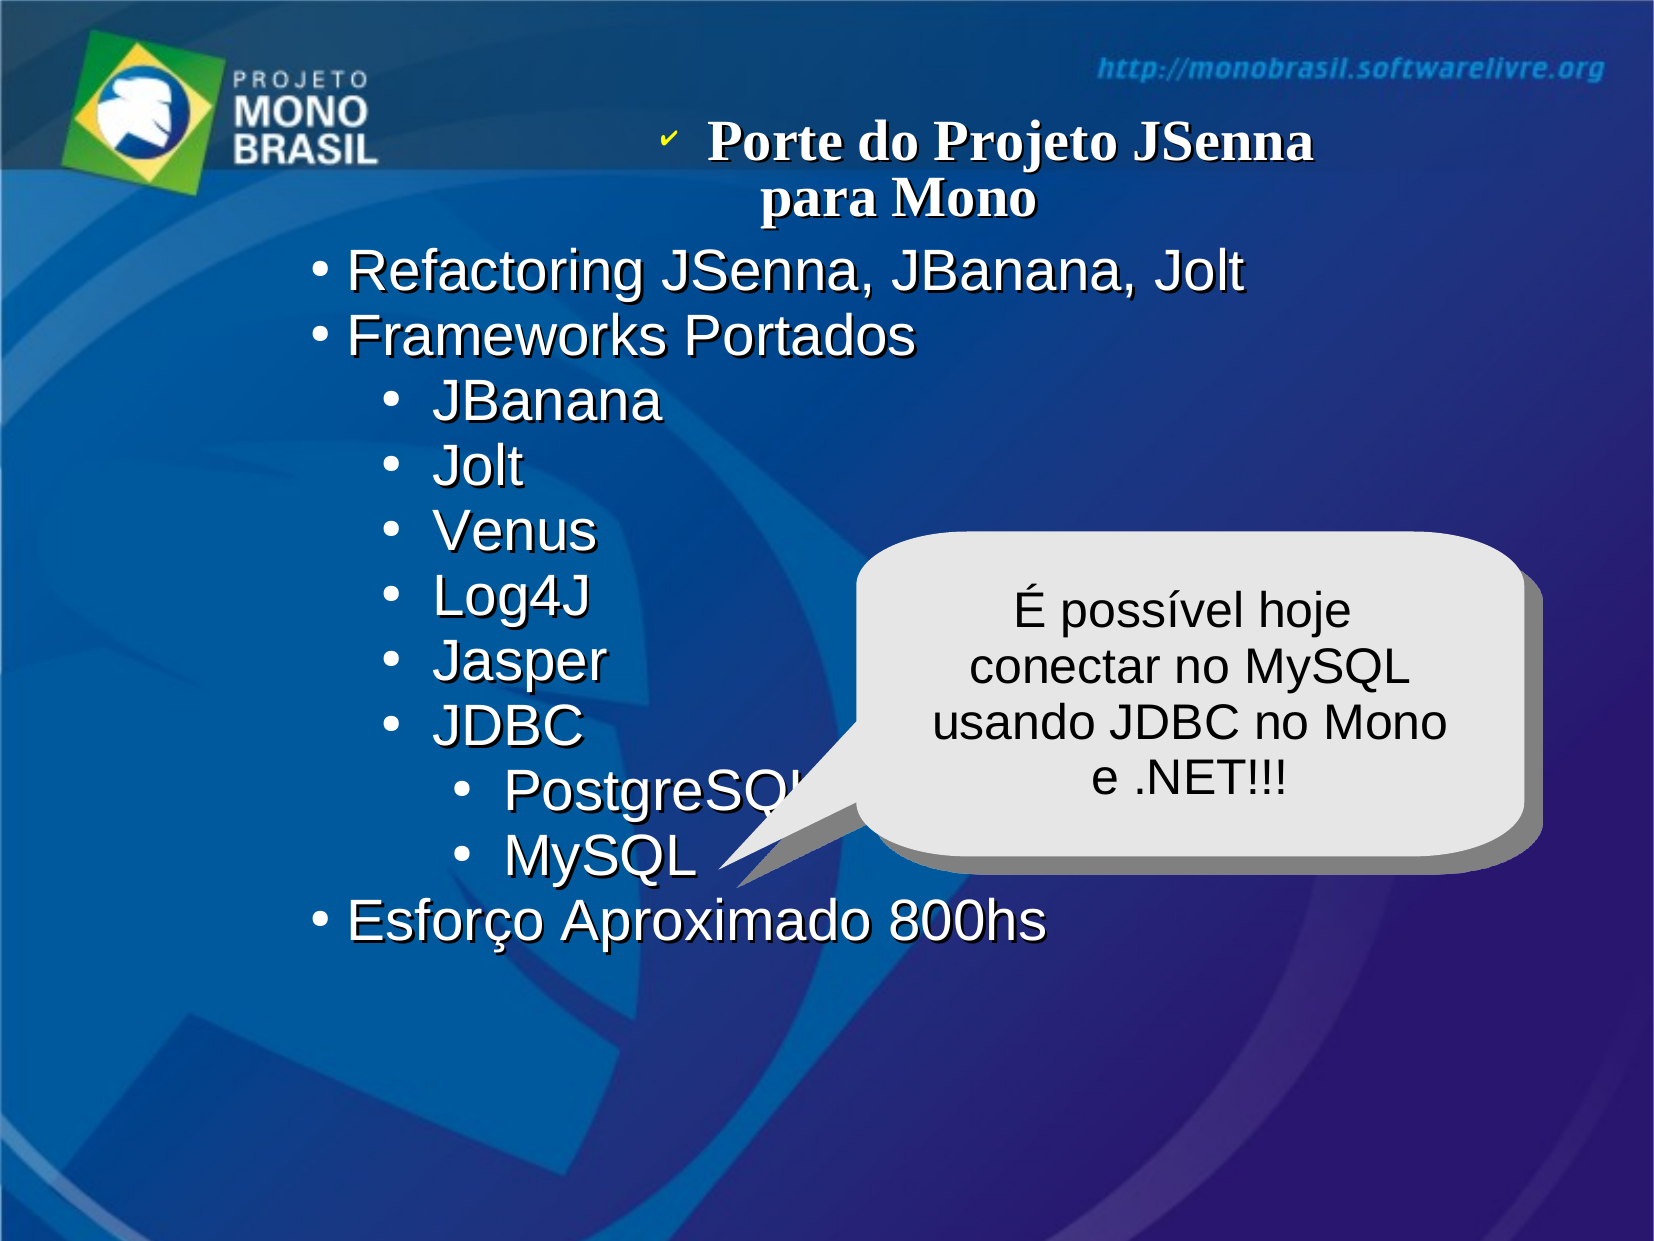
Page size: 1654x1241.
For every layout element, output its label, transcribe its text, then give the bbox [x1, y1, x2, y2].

text_box Porte do Projeto JSenna para Mono [549, 116, 1406, 192]
picture [0, 0, 1654, 1241]
text_box Refactoring JSenna, JBanana, Jolt Frameworks Portados JBanana Jolt Venus Log4J Jasper JDBC PostgreSQL MySQL Esforço Aproximado 800hs [295, 230, 1262, 962]
text_box É possível hoje conectar no MySQL usando JDBC no Mono e .NET!!! [718, 531, 1525, 870]
